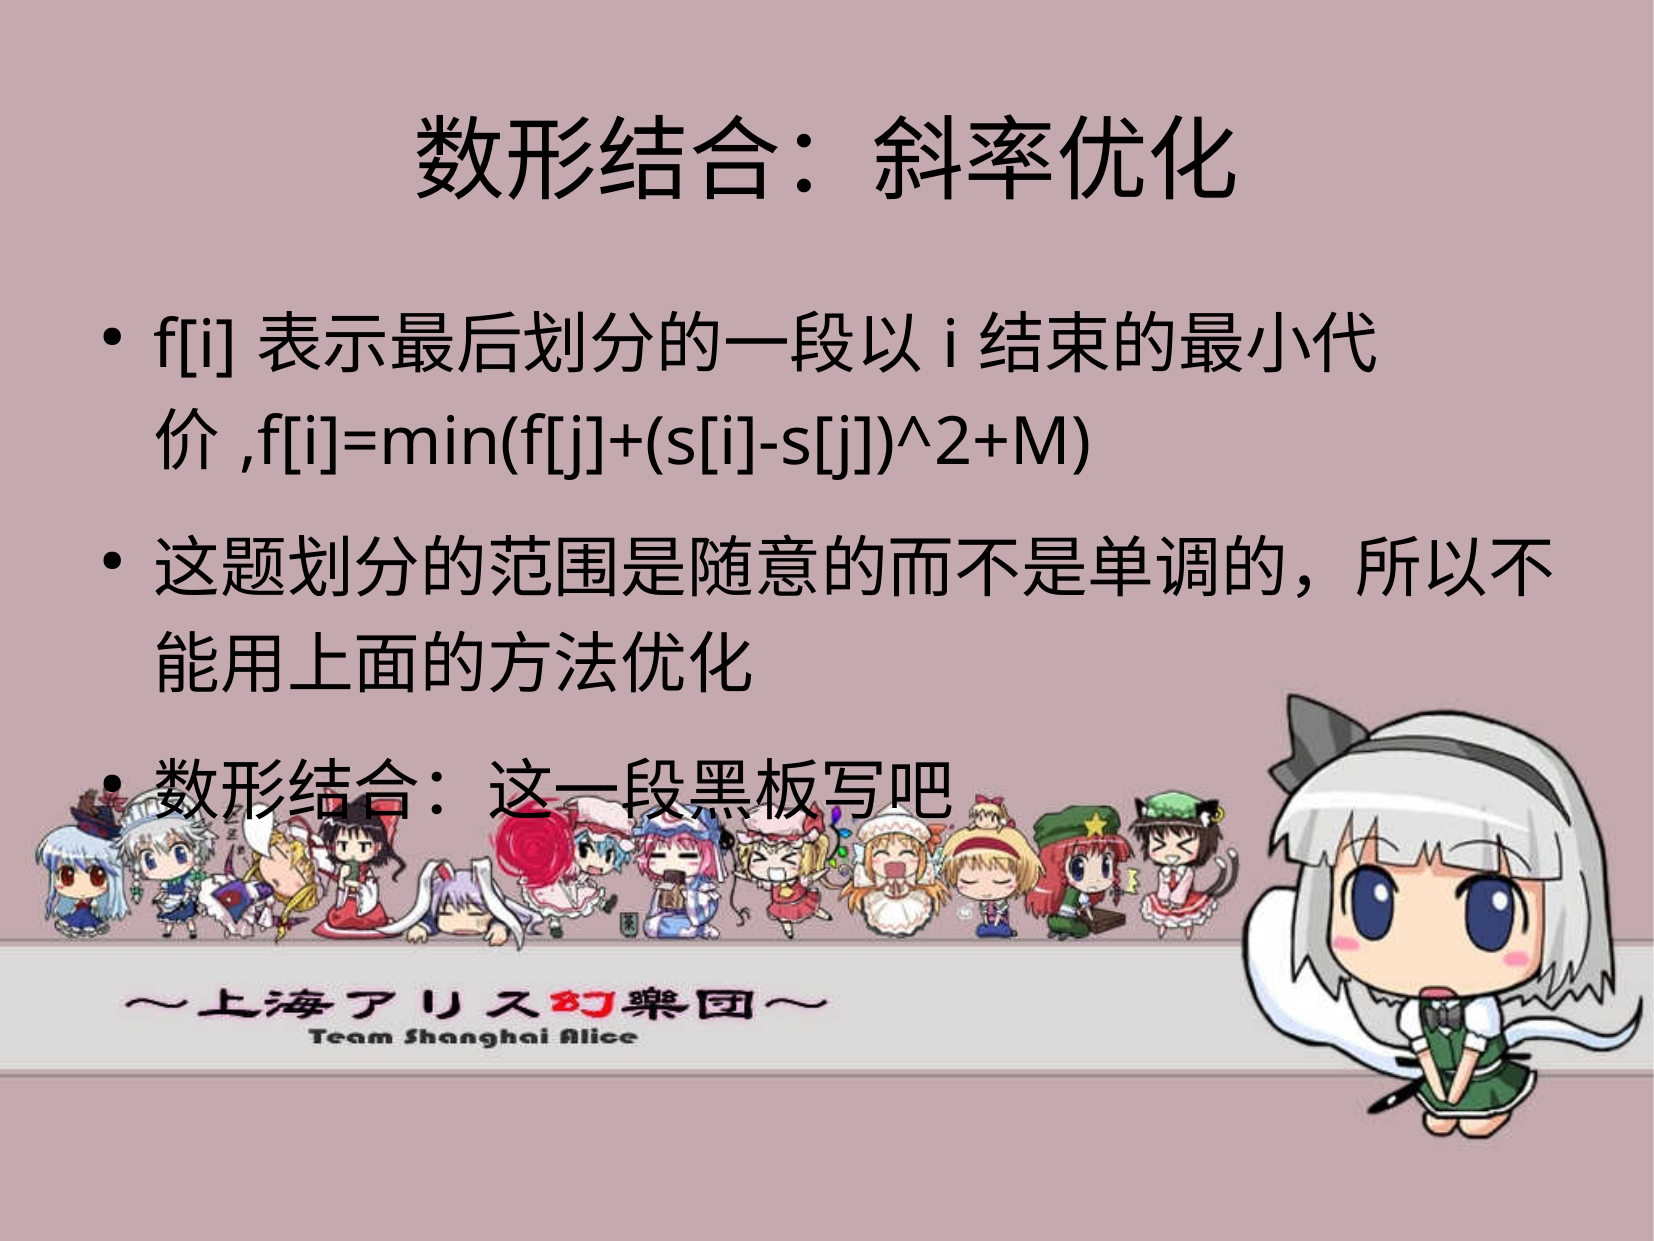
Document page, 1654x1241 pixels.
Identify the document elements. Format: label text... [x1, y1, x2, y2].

title 数形结合：斜率优化 [82, 56, 1571, 250]
list f[i]表示最后划分的一段以i结束的最小代价,f[i]=min(f[j]+(s[i]-s[j])^2+M) 这题划分的范围是随意的而不是单调的，所以不能用上面的方法优化 数形结合：这一段黑板写吧 [82, 290, 1571, 1109]
picture [0, 0, 1654, 1241]
